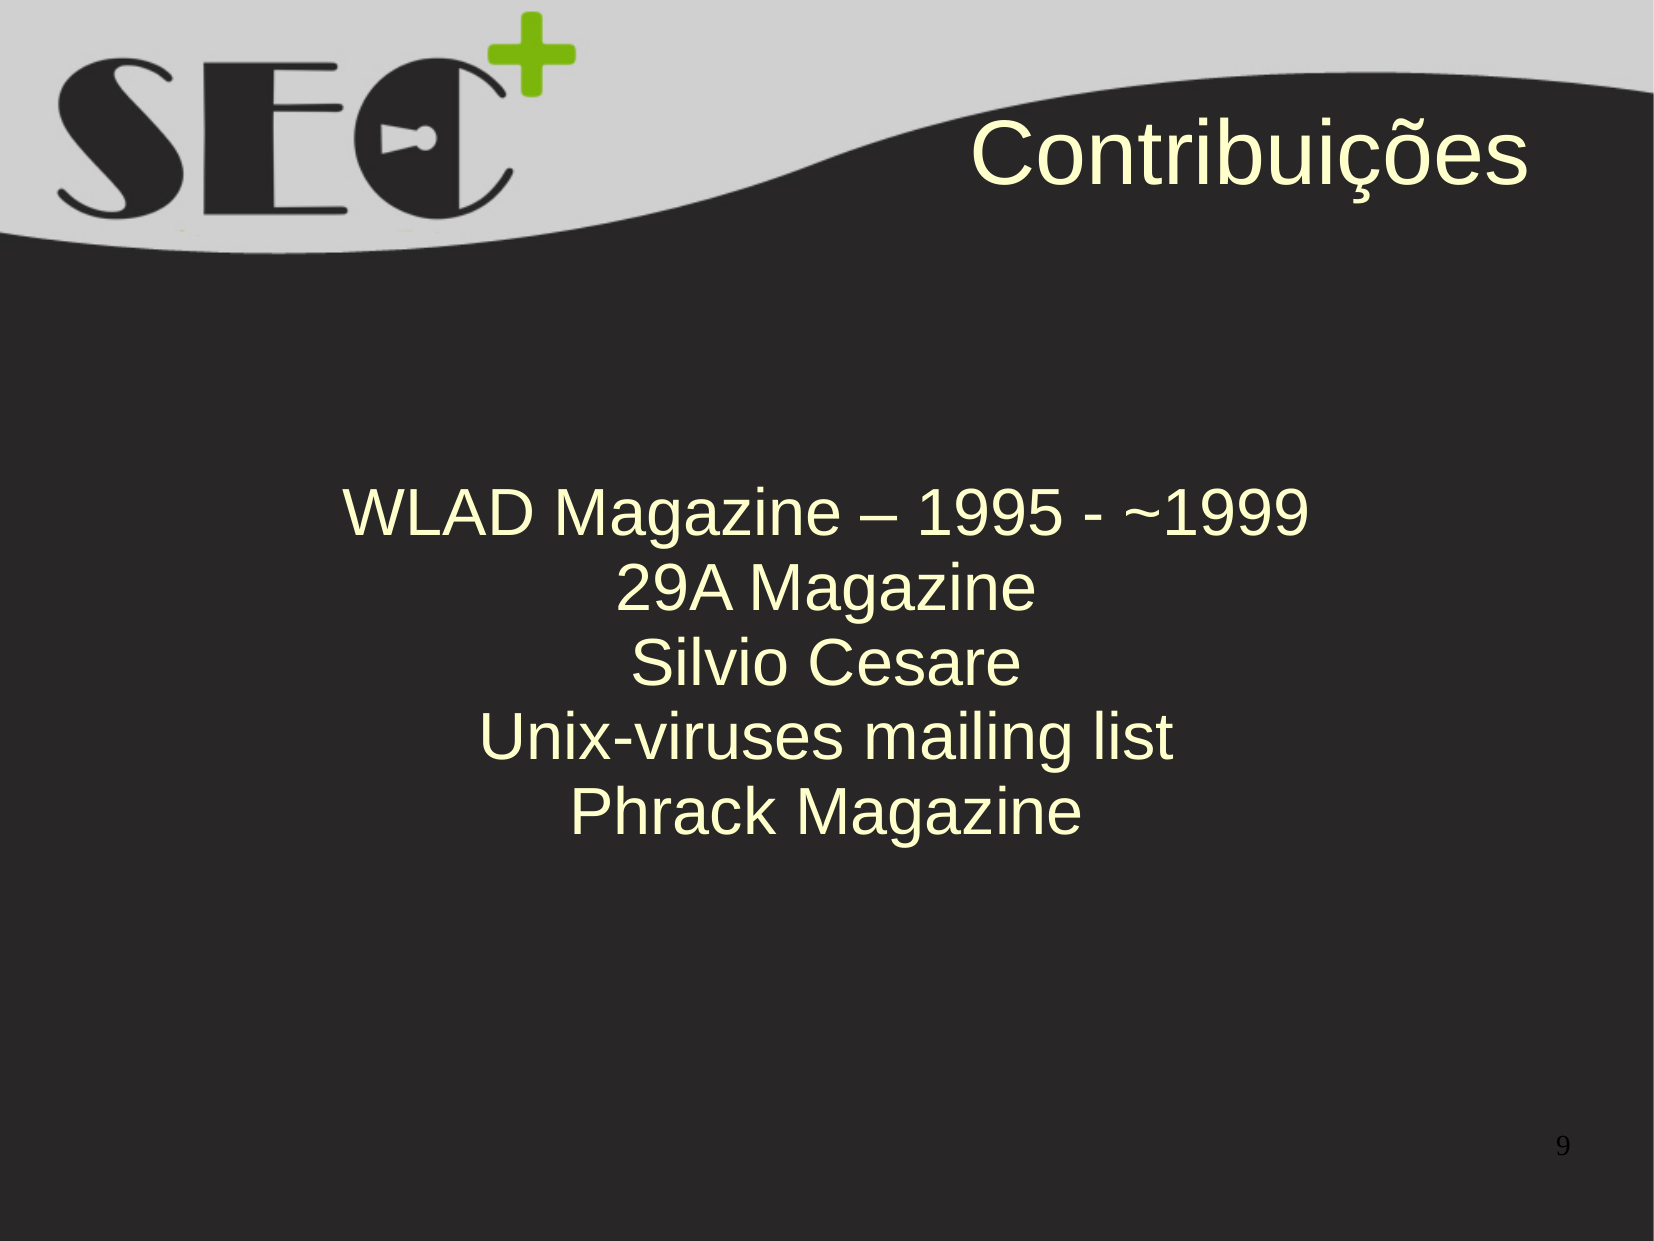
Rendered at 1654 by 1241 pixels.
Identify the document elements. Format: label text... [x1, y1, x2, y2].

picture [0, 0, 1654, 1241]
subtitle WLAD Magazine – 1995 - ~1999 29A Magazine Silvio Cesare Unix-viruses mailing list Phrack Magazine [82, 290, 1571, 1109]
title Contribuições [930, 49, 1571, 257]
